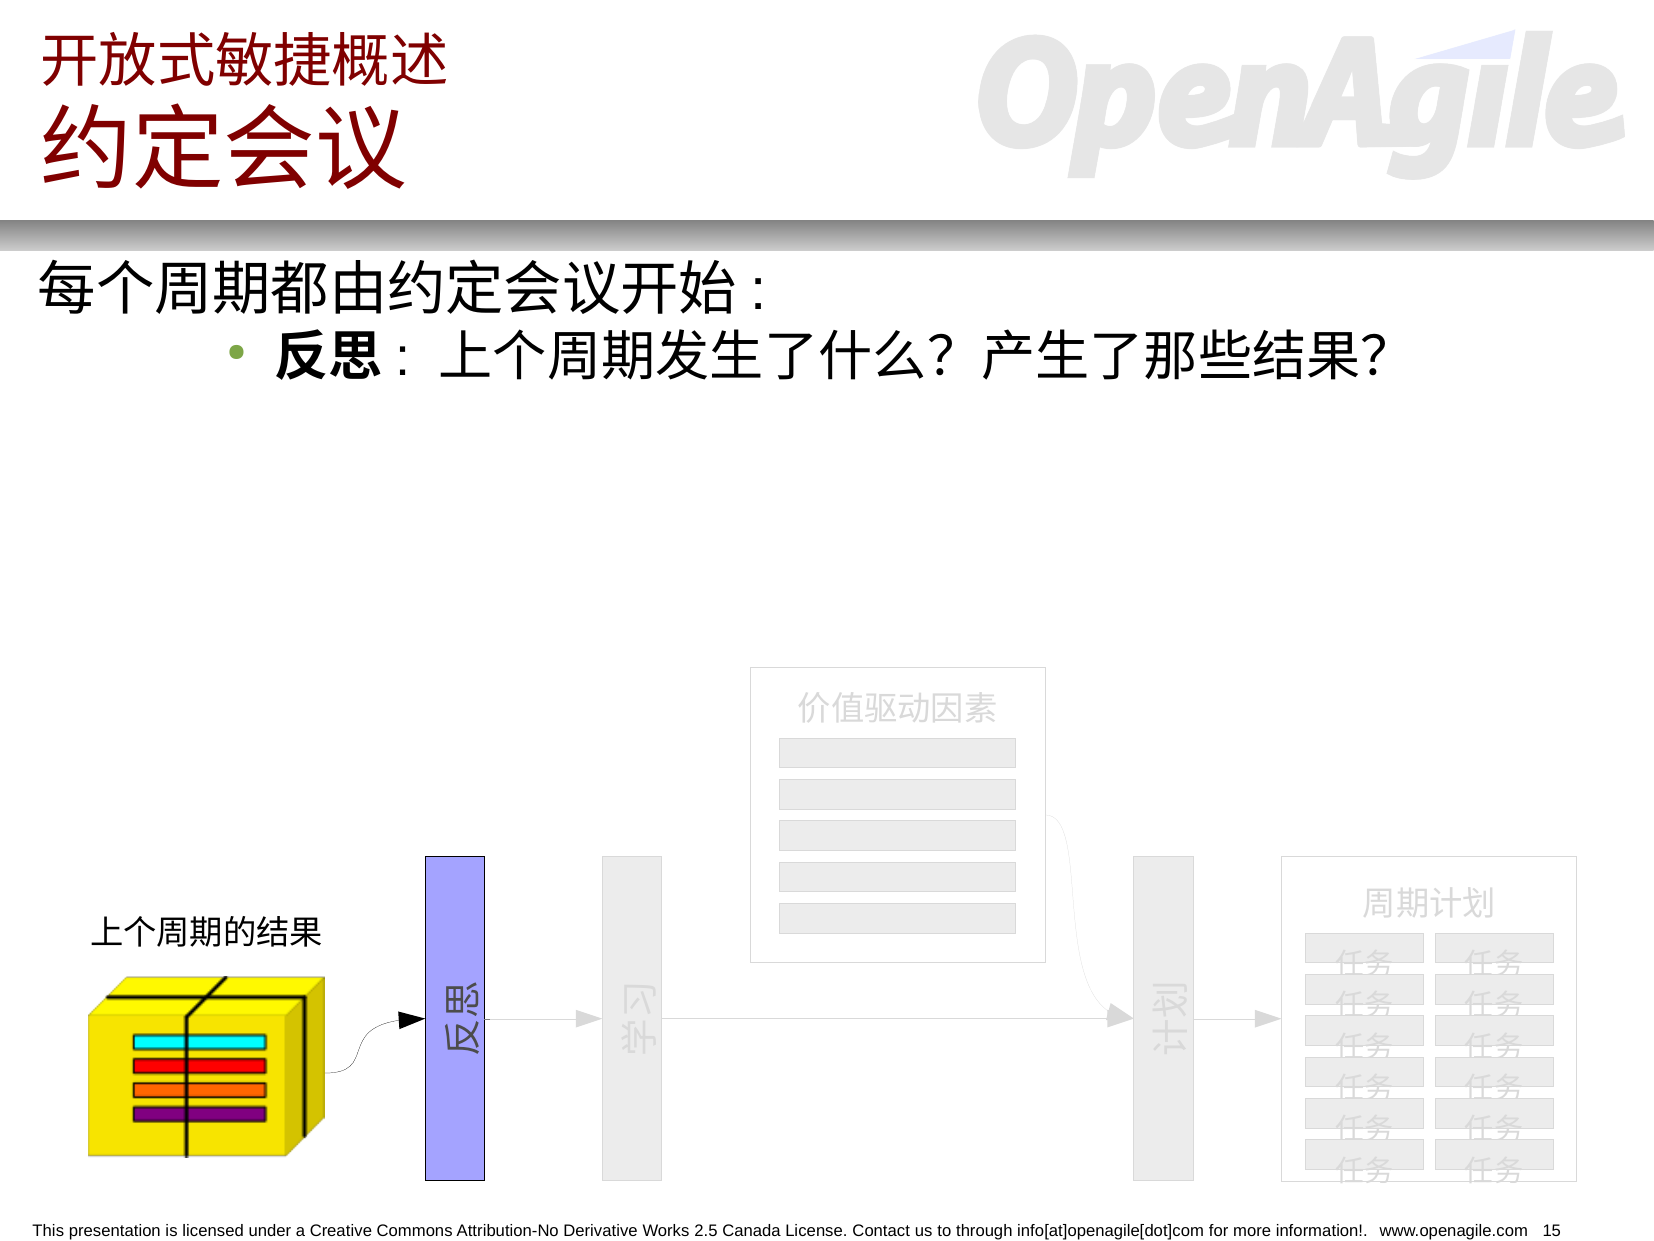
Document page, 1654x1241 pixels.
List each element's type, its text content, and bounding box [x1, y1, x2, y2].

list 每个周期都由约定会议开始: 反思: 上个周期发生了什么？产生了那些结果？ [37, 251, 1654, 387]
text_box [490, 502, 1624, 1199]
title 开放式敏捷概述 约定会议 [40, 26, 1654, 204]
picture [88, 976, 325, 1158]
text_box 上个周期的结果 [59, 899, 355, 960]
text_box 反思 [425, 856, 484, 1181]
